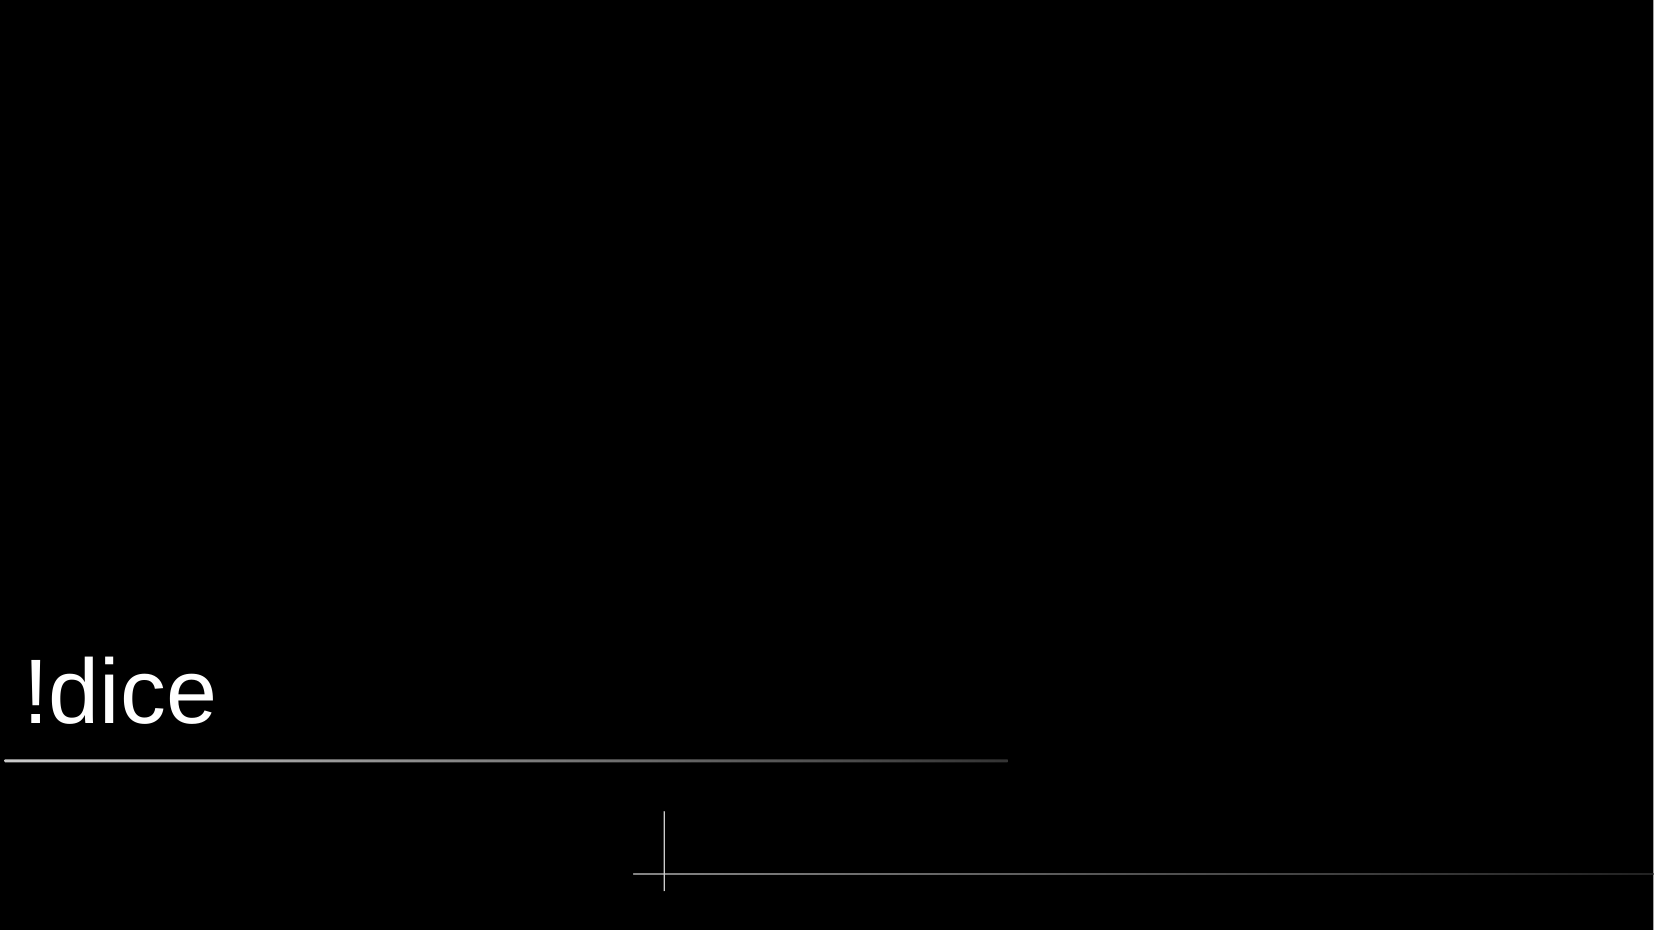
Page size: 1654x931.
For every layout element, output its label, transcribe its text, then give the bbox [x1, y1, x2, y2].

title !dice [23, 637, 1501, 746]
